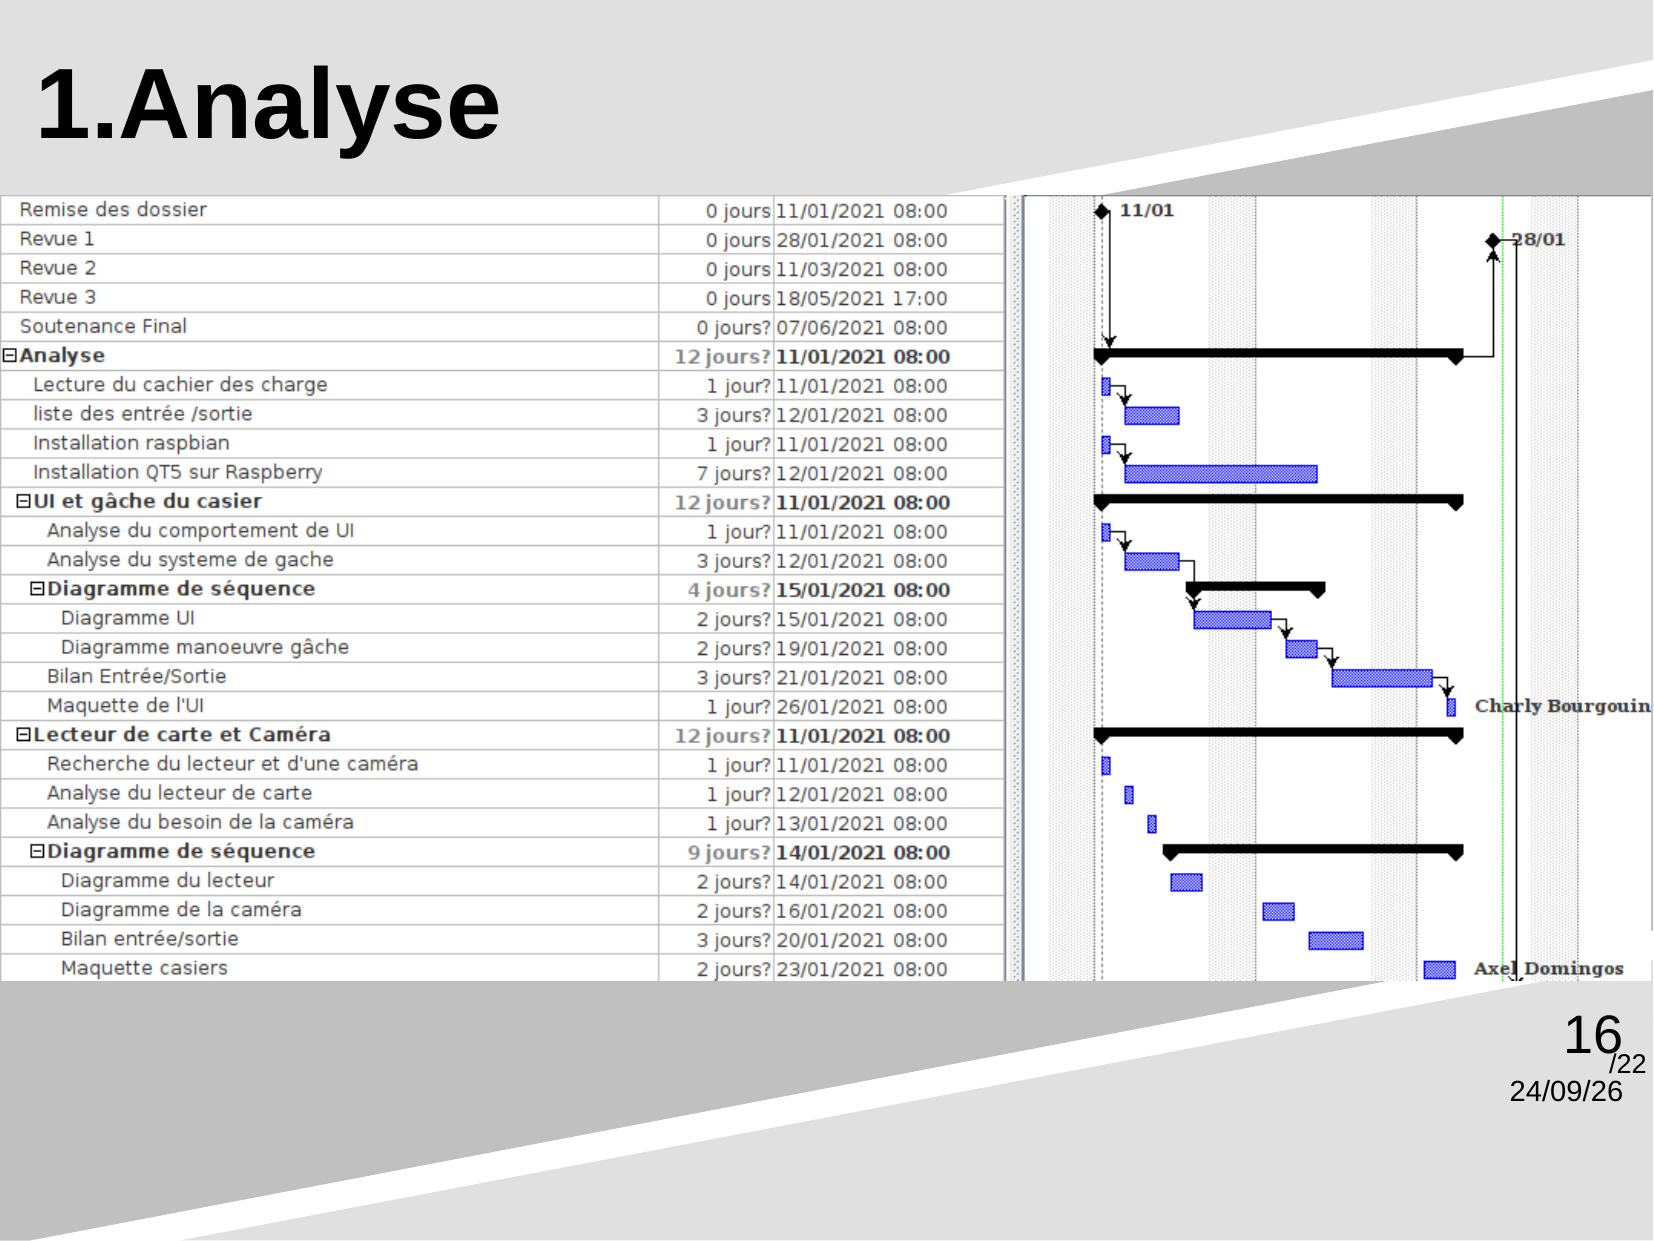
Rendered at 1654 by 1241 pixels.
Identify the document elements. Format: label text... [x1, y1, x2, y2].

picture [0, 195, 1651, 981]
title 1.Analyse [35, 0, 1524, 195]
text_box /22 [1594, 1041, 1653, 1087]
